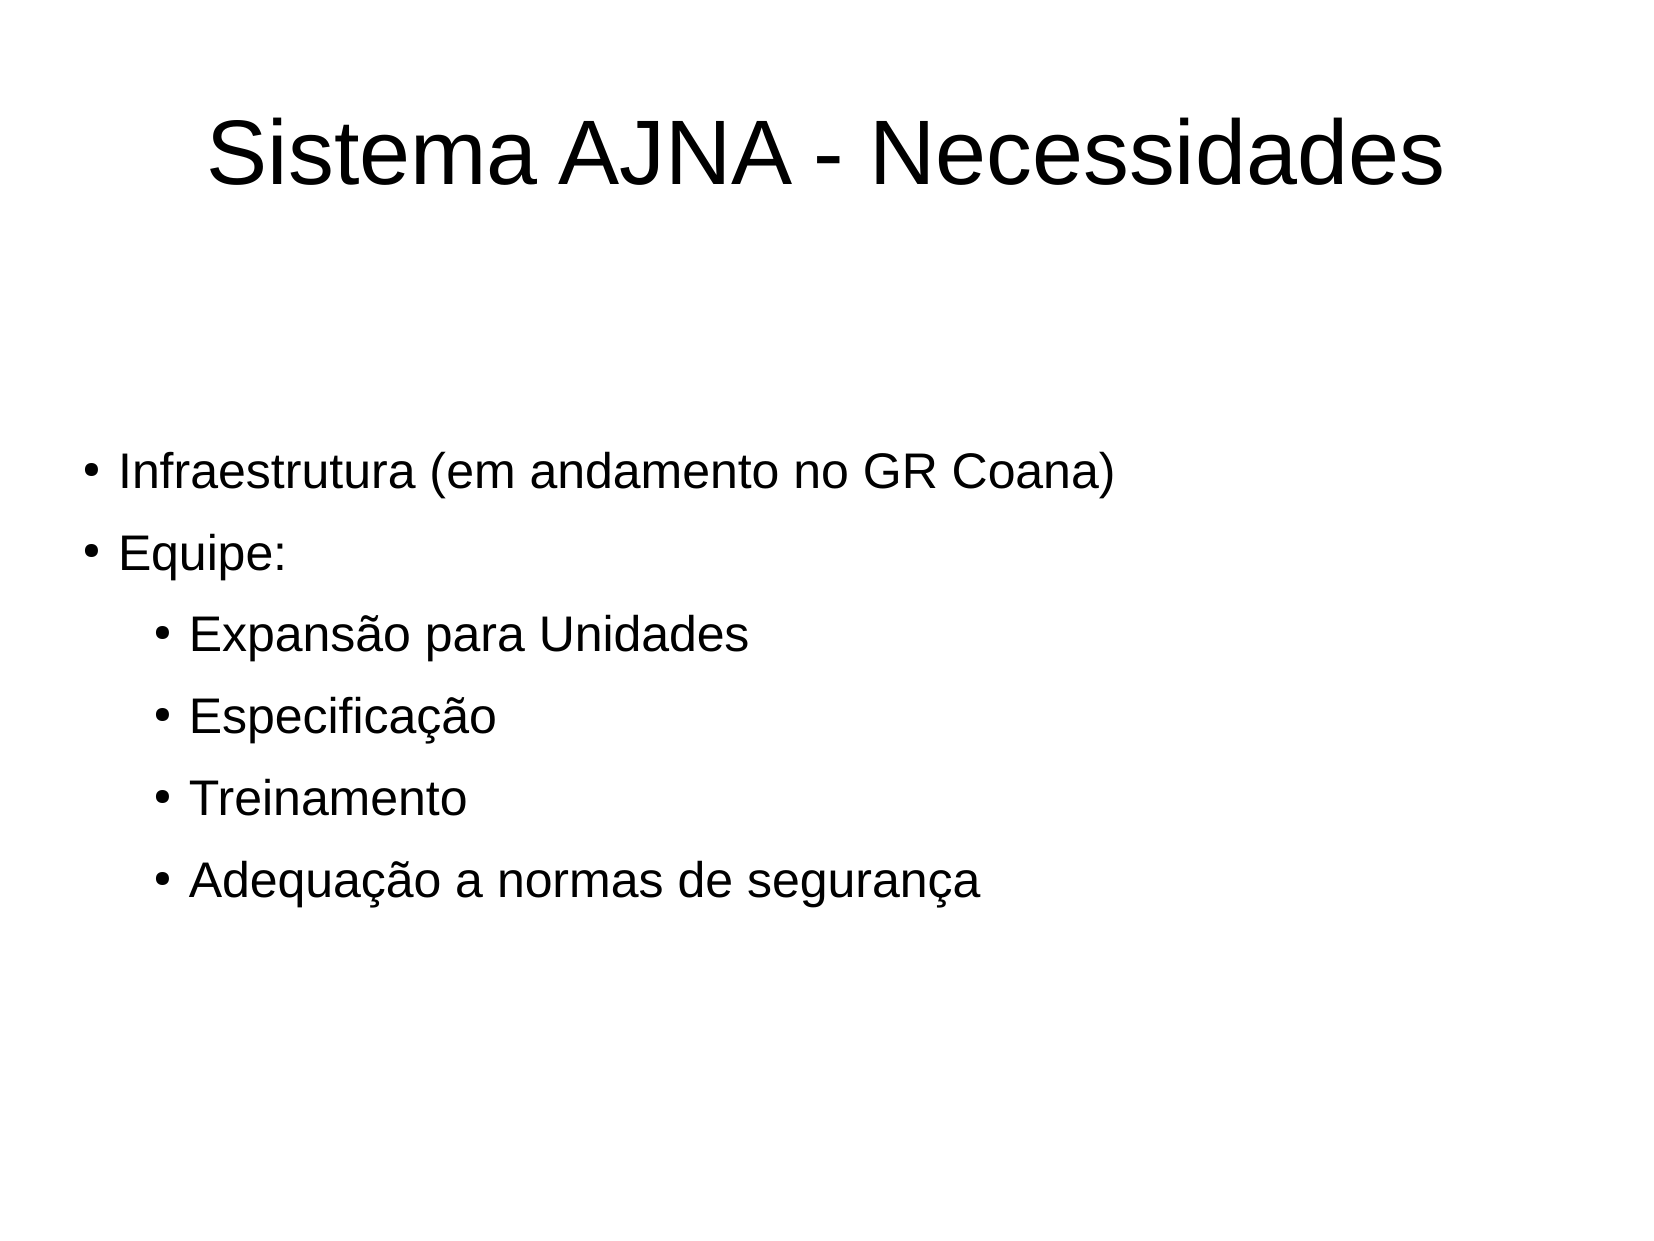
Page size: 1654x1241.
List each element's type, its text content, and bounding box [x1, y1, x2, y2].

subtitle Infraestrutura (em andamento no GR Coana) Equipe: Expansão para Unidades Especificação Treinamento Adequação a normas de segurança [82, 290, 1571, 1134]
title Sistema AJNA - Necessidades [82, 49, 1571, 257]
